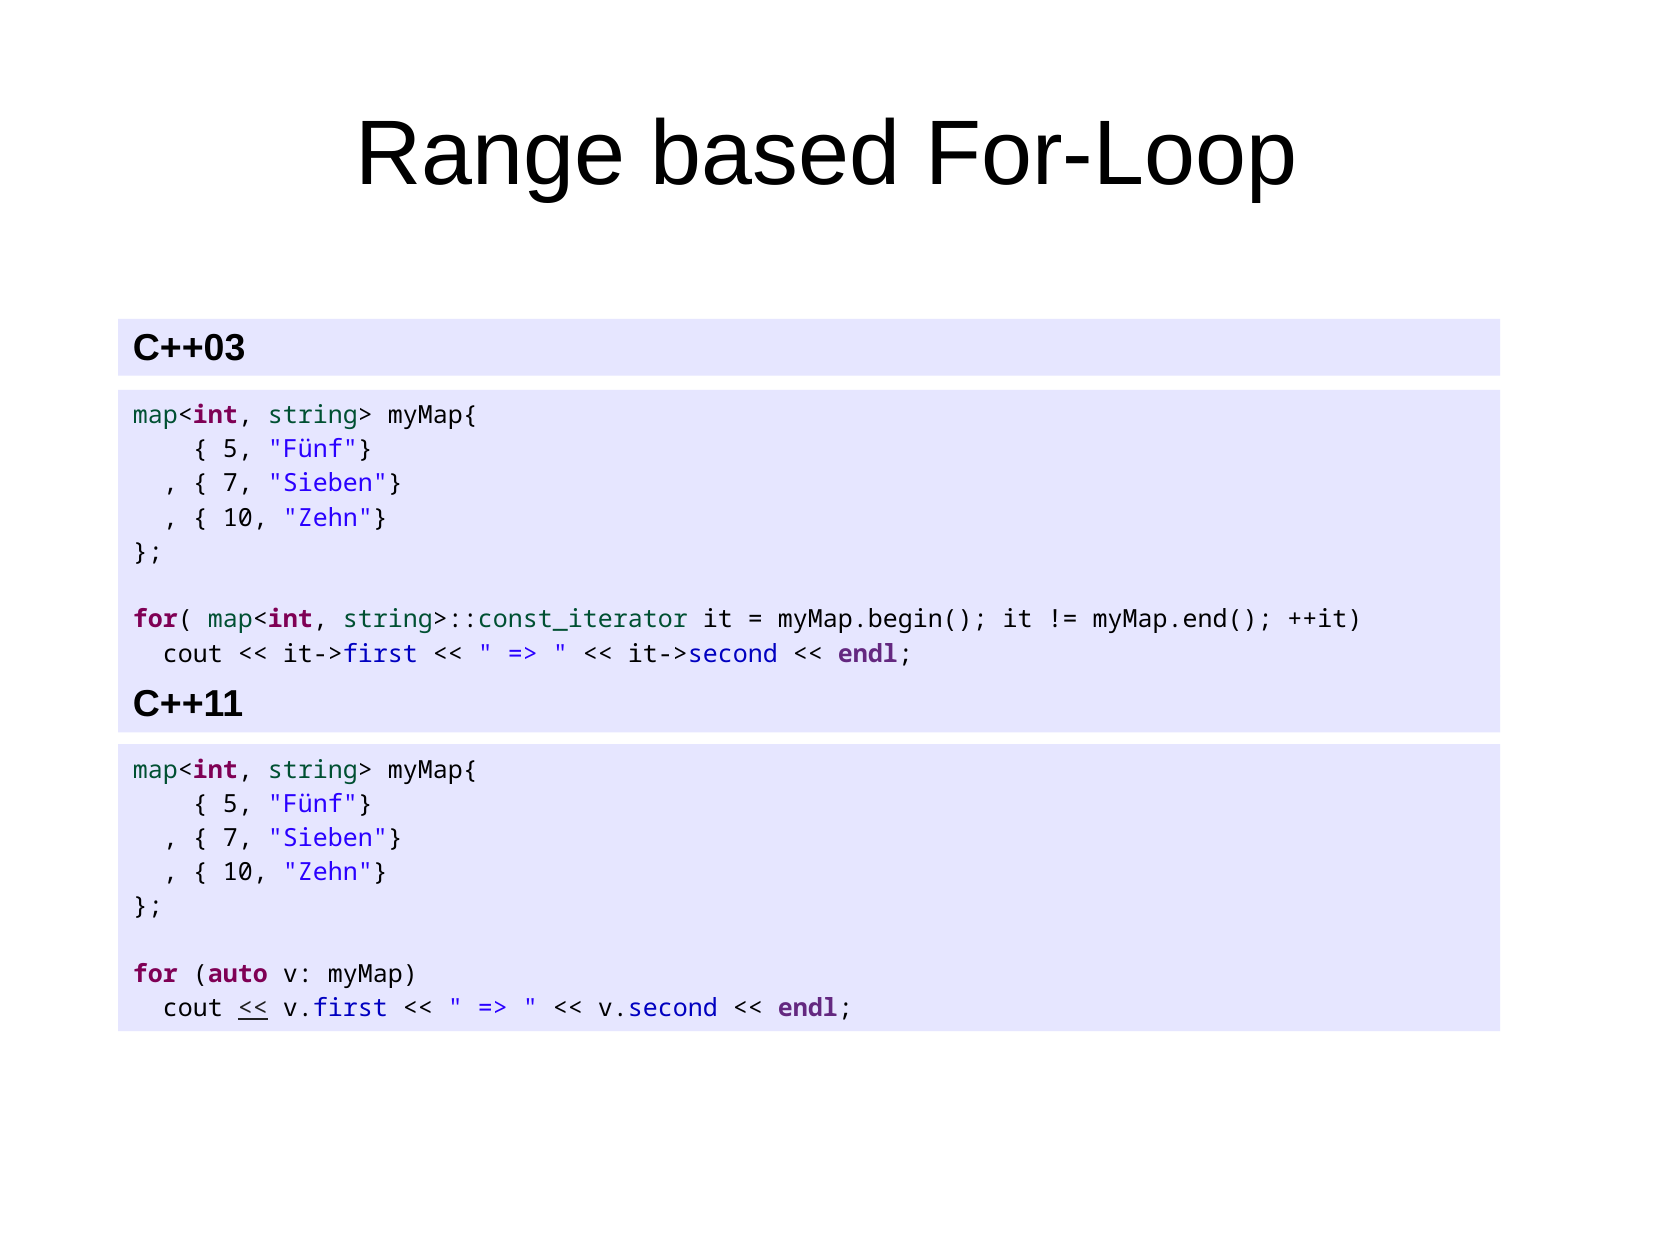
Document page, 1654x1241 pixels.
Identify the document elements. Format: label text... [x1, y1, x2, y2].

text_box C++03 [118, 318, 1501, 376]
text_box map<int, string> myMap{ { 5, "Fünf"} , { 7, "Sieben"} , { 10, "Zehn"} }; for( map<int, string>::const_iterator it = myMap.begin(); it != myMap.end(); ++it) cout << it->first << " => " << it->second << endl; [118, 389, 1501, 650]
text_box C++11 [118, 675, 1501, 733]
title Range based For-Loop [82, 49, 1571, 257]
text_box map<int, string> myMap{ { 5, "Fünf"} , { 7, "Sieben"} , { 10, "Zehn"} }; for (auto v: myMap) cout << v.first << " => " << v.second << endl; [118, 744, 1501, 1004]
